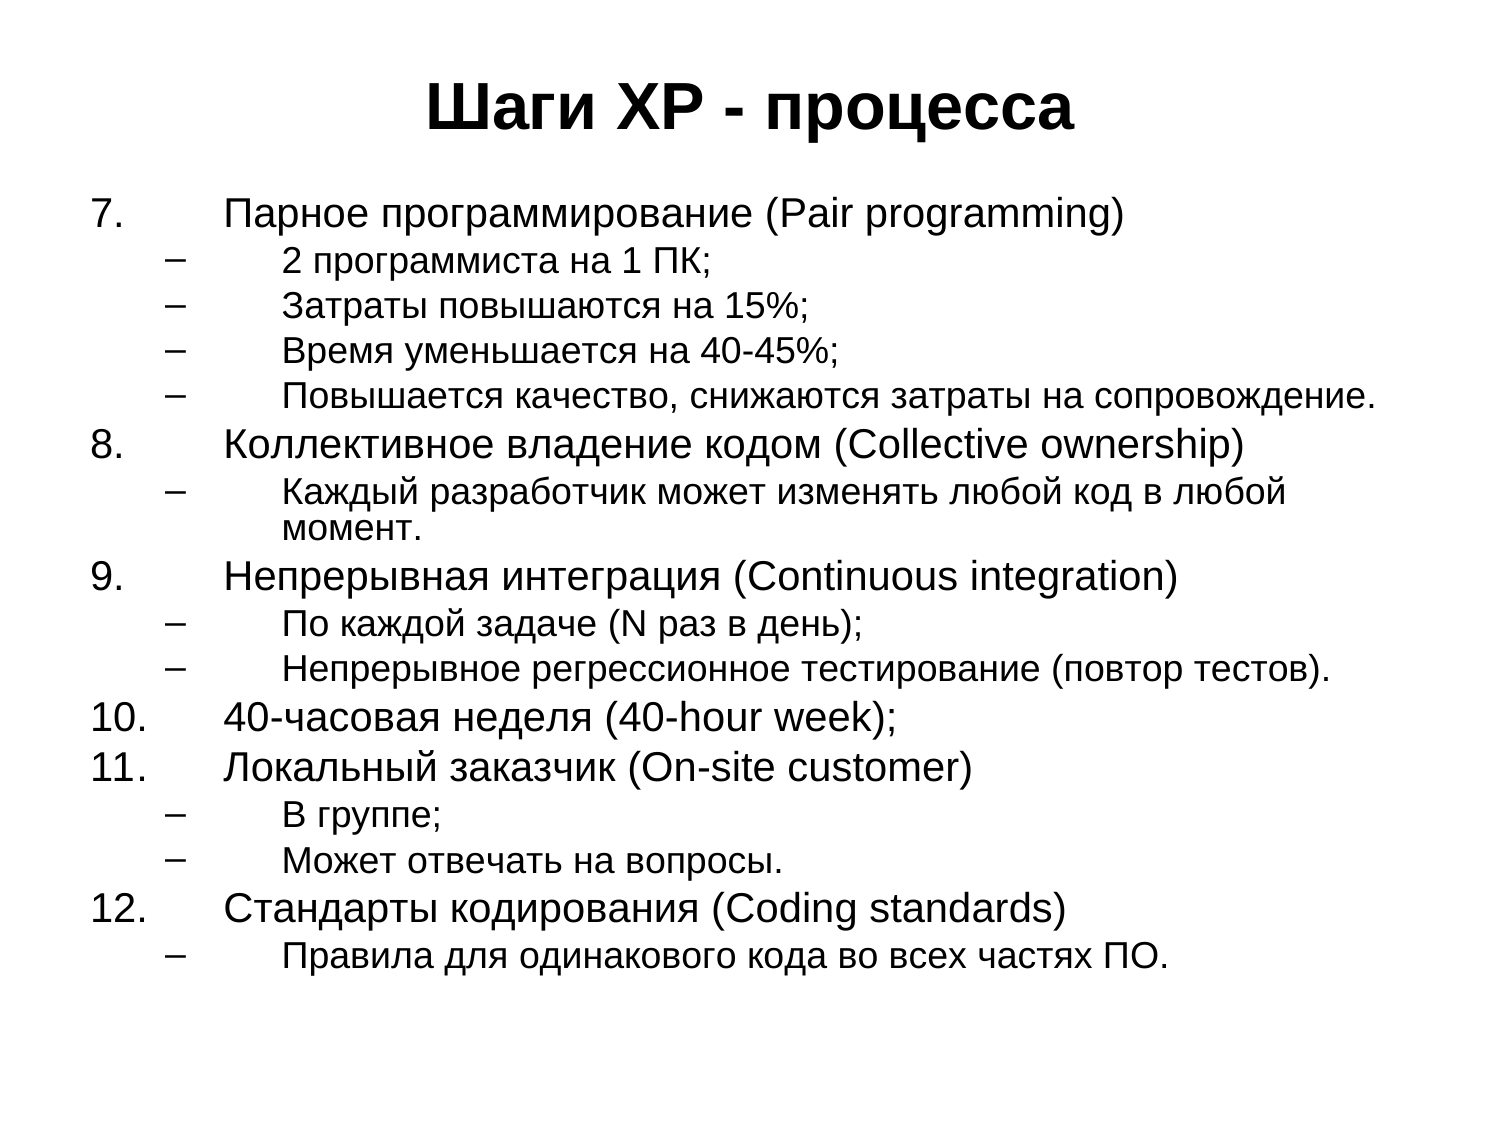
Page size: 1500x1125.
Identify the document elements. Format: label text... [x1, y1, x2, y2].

title Шаги XP - процесса [75, 49, 1426, 155]
list Парное программирование (Pair programming) 2 программиста на 1 ПК; Затраты повышаются на 15%; Время уменьшается на 40-45%; Повышается качество, снижаются затраты на сопровождение. Коллективное владение кодом (Collective ownership) Каждый разработчик может изменять любой код в любой момент. Непрерывная интеграция (Continuous integration) По каждой задаче (N раз в день); Непрерывное регрессионное тестирование (повтор тестов). 40-часовая неделя (40-hour week); Локальный заказчик (On-site customer) В группе; Может отвечать на вопросы. Стандарты кодирования (Coding standards) Правила для одинакового кода во всех частях ПО. [75, 187, 1438, 1088]
